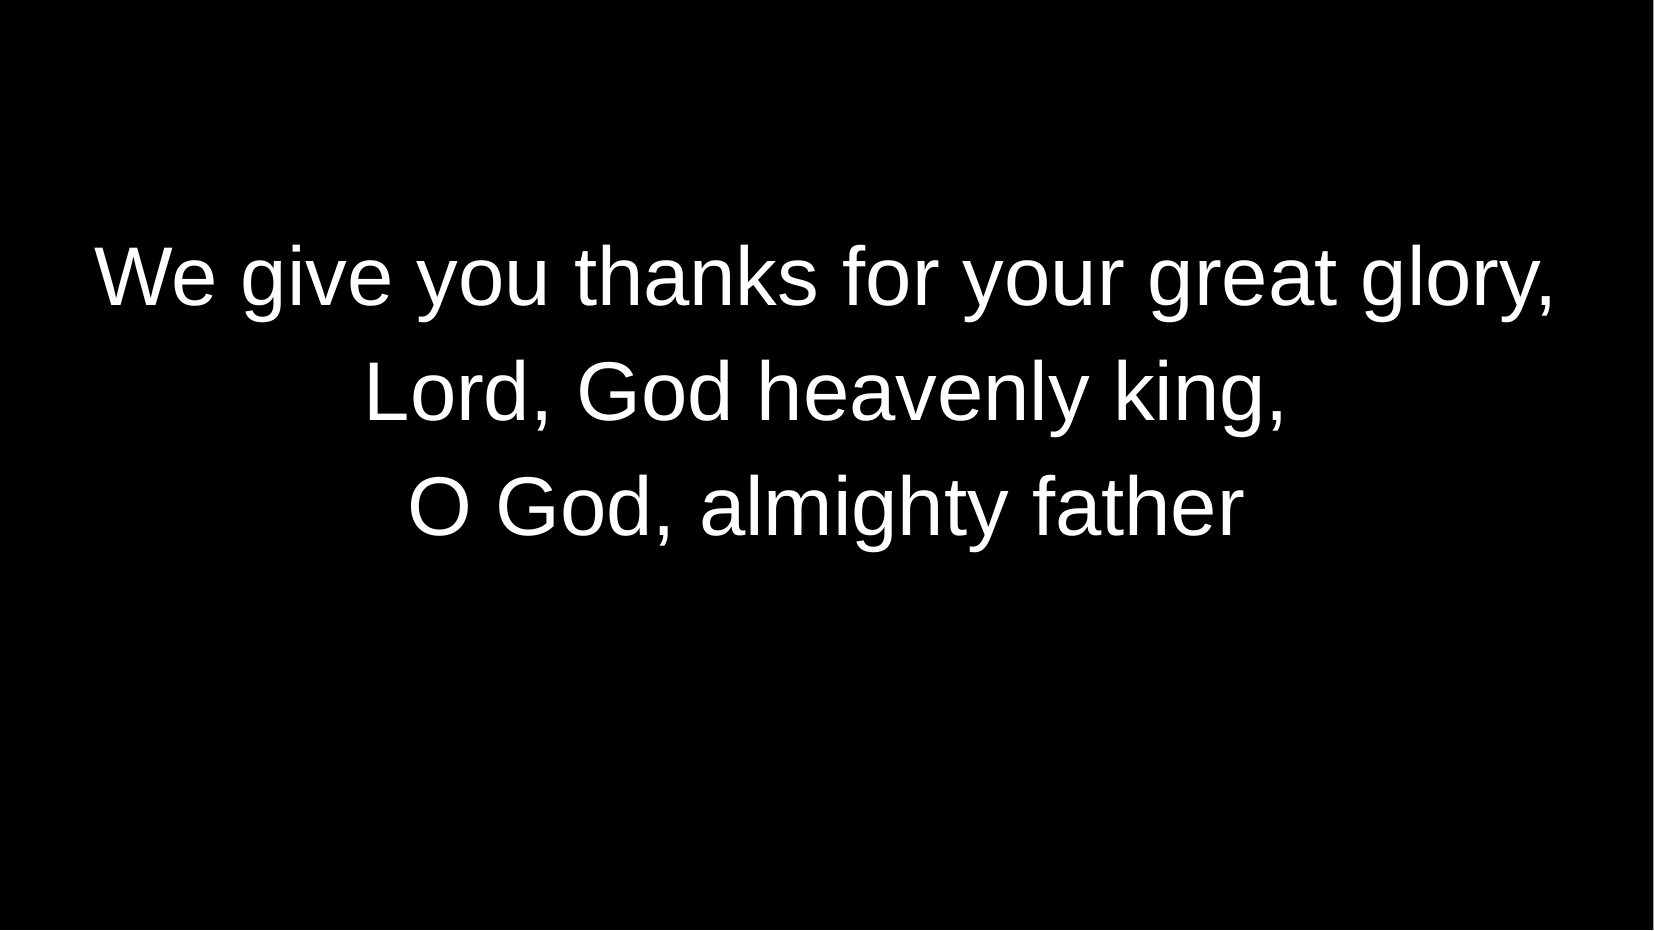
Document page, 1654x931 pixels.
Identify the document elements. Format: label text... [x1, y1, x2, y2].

list We give you thanks for your great glory, Lord, God heavenly king, O God, almighty father [0, 230, 1654, 931]
